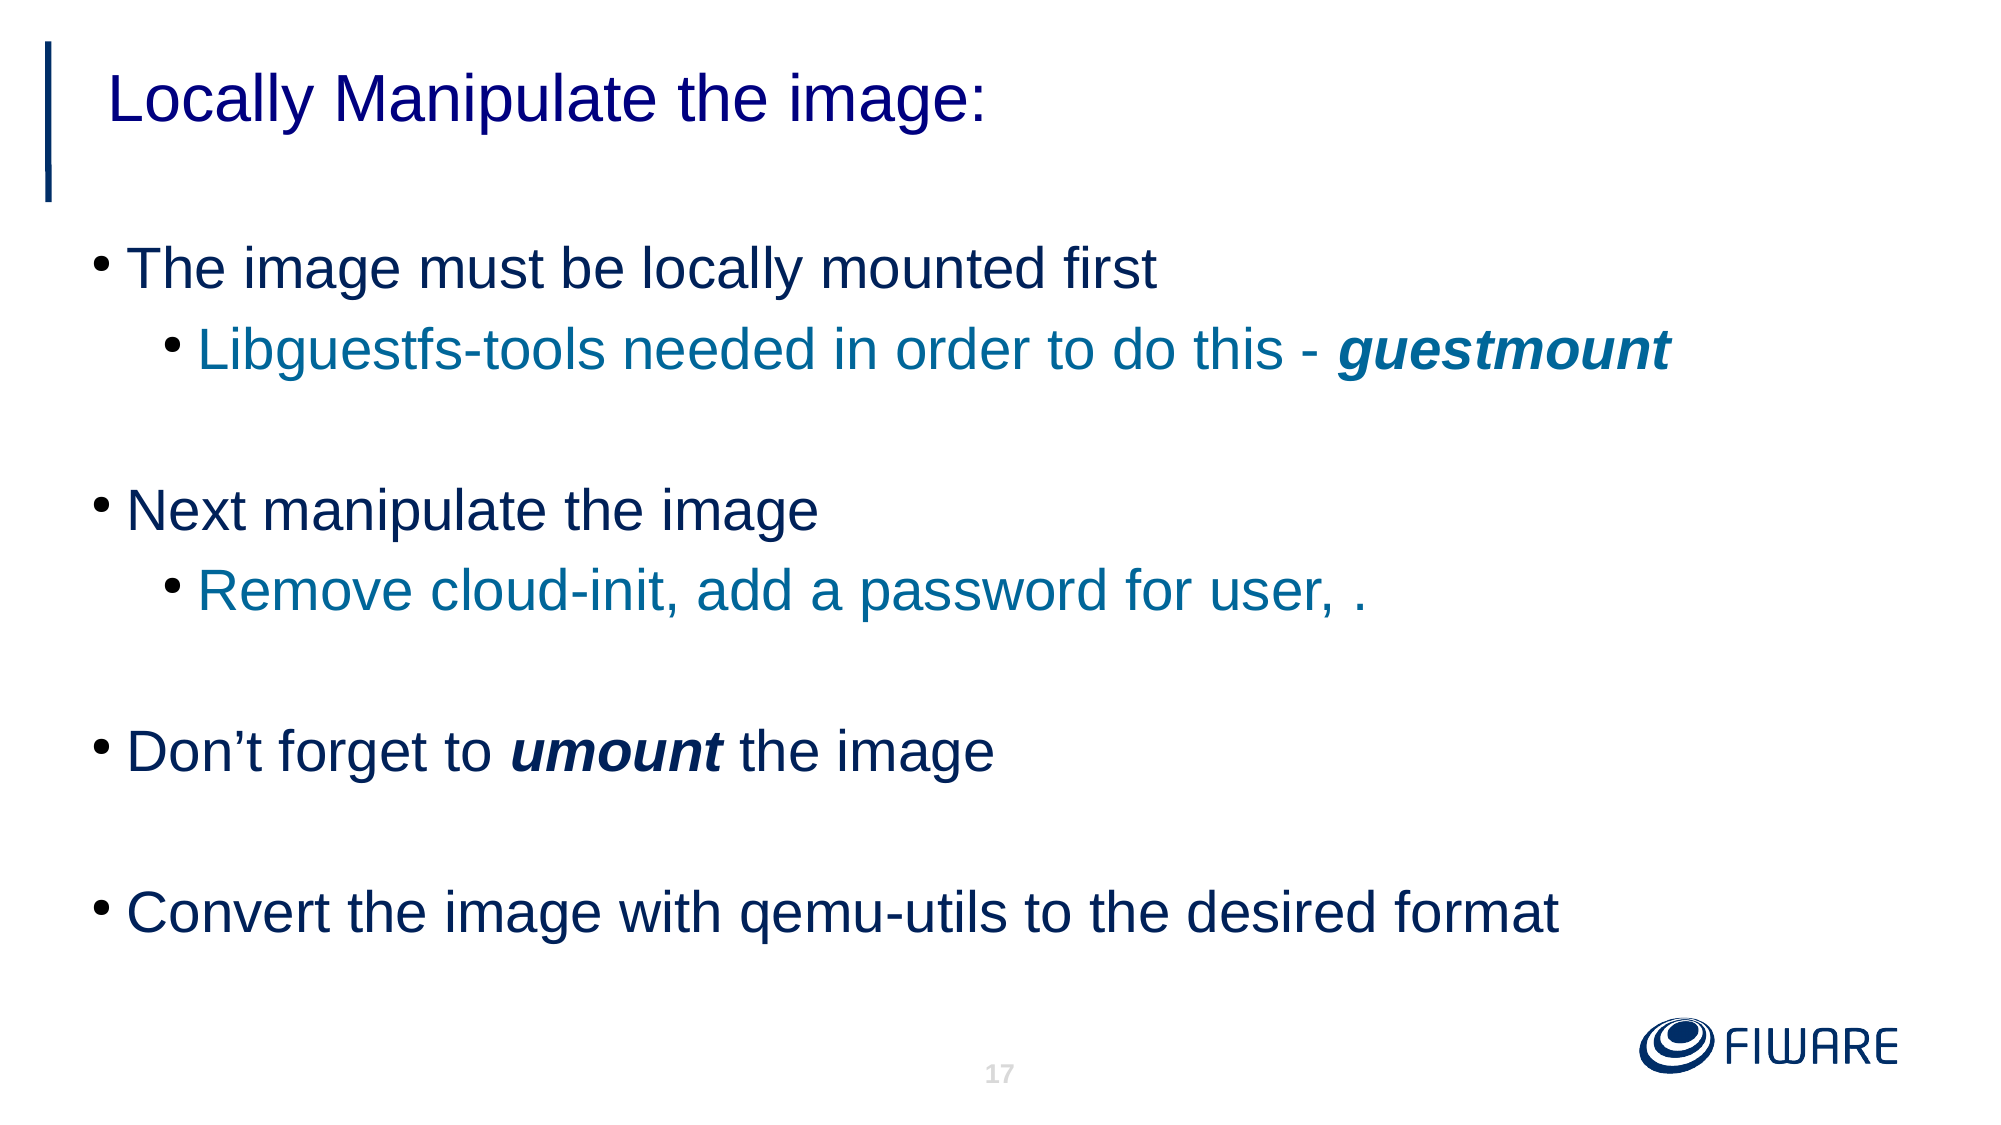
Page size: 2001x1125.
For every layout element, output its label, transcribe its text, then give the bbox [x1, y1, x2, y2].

slide_number <número> [887, 1042, 1113, 1103]
picture [1635, 1012, 1905, 1077]
text_box The image must be locally mounted first Libguestfs-tools needed in order to do this - guestmount Next manipulate the image Remove cloud-init, add a password for user, . Don’t forget to umount the image Convert the image with qemu-utils to the desired format [76, 212, 1902, 952]
title Locally Manipulate the image: [92, 47, 1704, 142]
